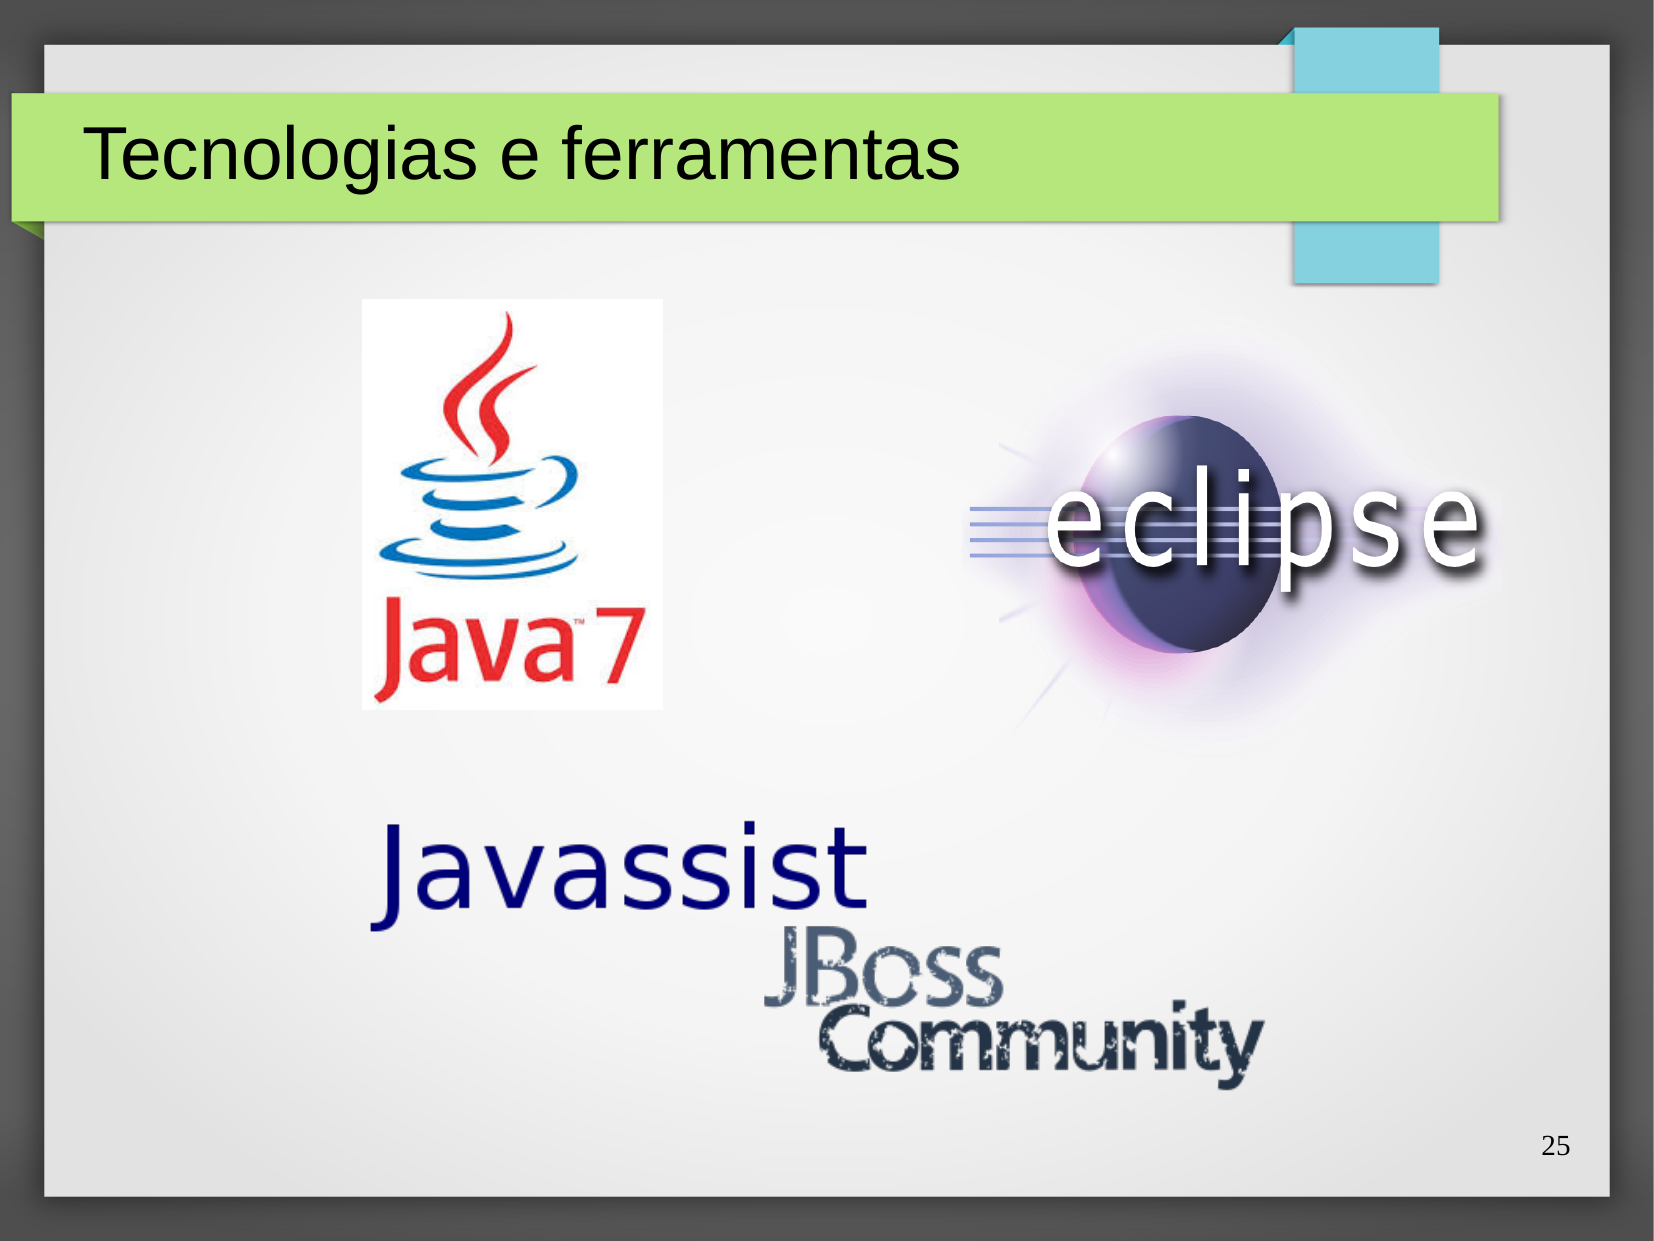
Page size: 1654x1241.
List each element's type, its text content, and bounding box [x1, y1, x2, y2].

picture [0, 0, 1654, 1241]
title Tecnologias e ferramentas [82, 94, 1264, 213]
